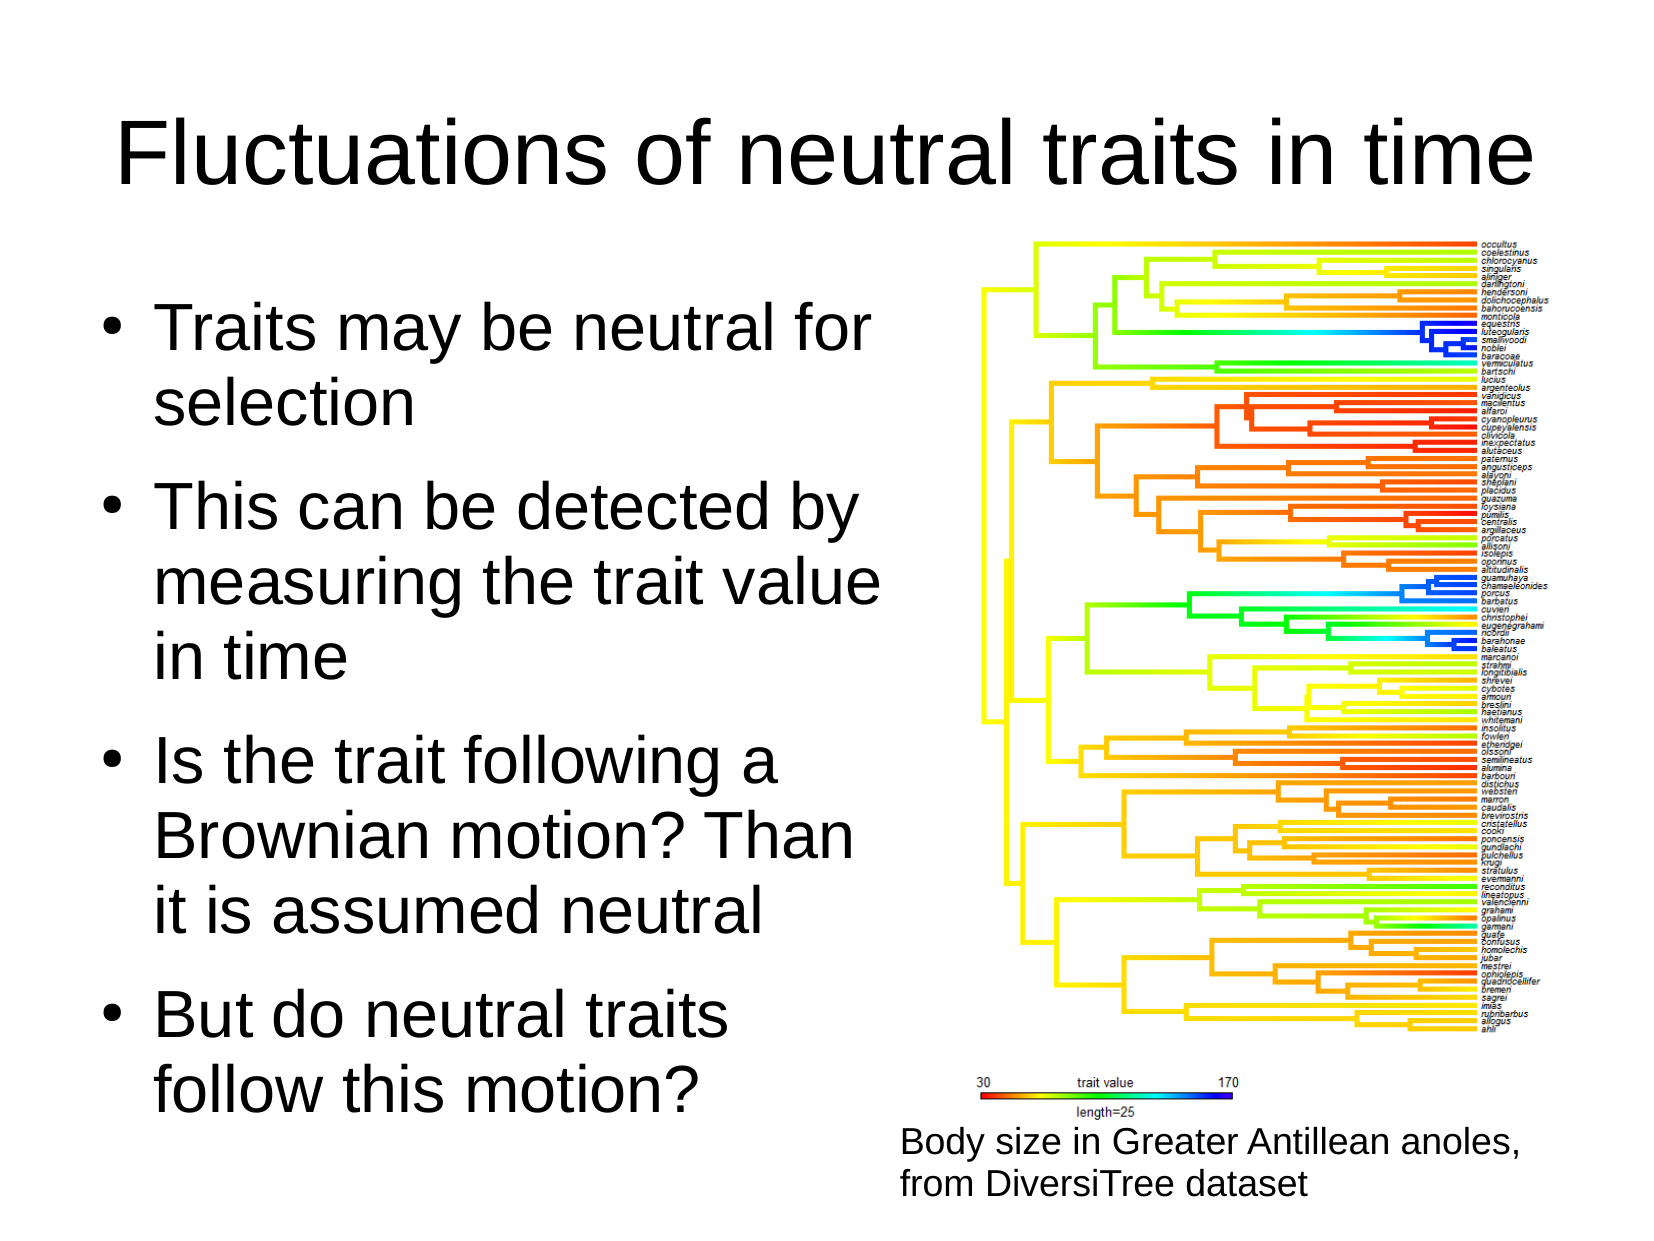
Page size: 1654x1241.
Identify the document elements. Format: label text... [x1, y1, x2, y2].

picture [960, 211, 1569, 1113]
title Fluctuations of neutral traits in time [82, 49, 1571, 257]
list Traits may be neutral for selection This can be detected by measuring the trait value in time Is the trait following a Brownian motion? Than it is assumed neutral But do neutral traits follow this motion? [82, 290, 886, 1201]
text_box Body size in Greater Antillean anoles, from DiversiTree dataset [885, 1113, 1621, 1212]
